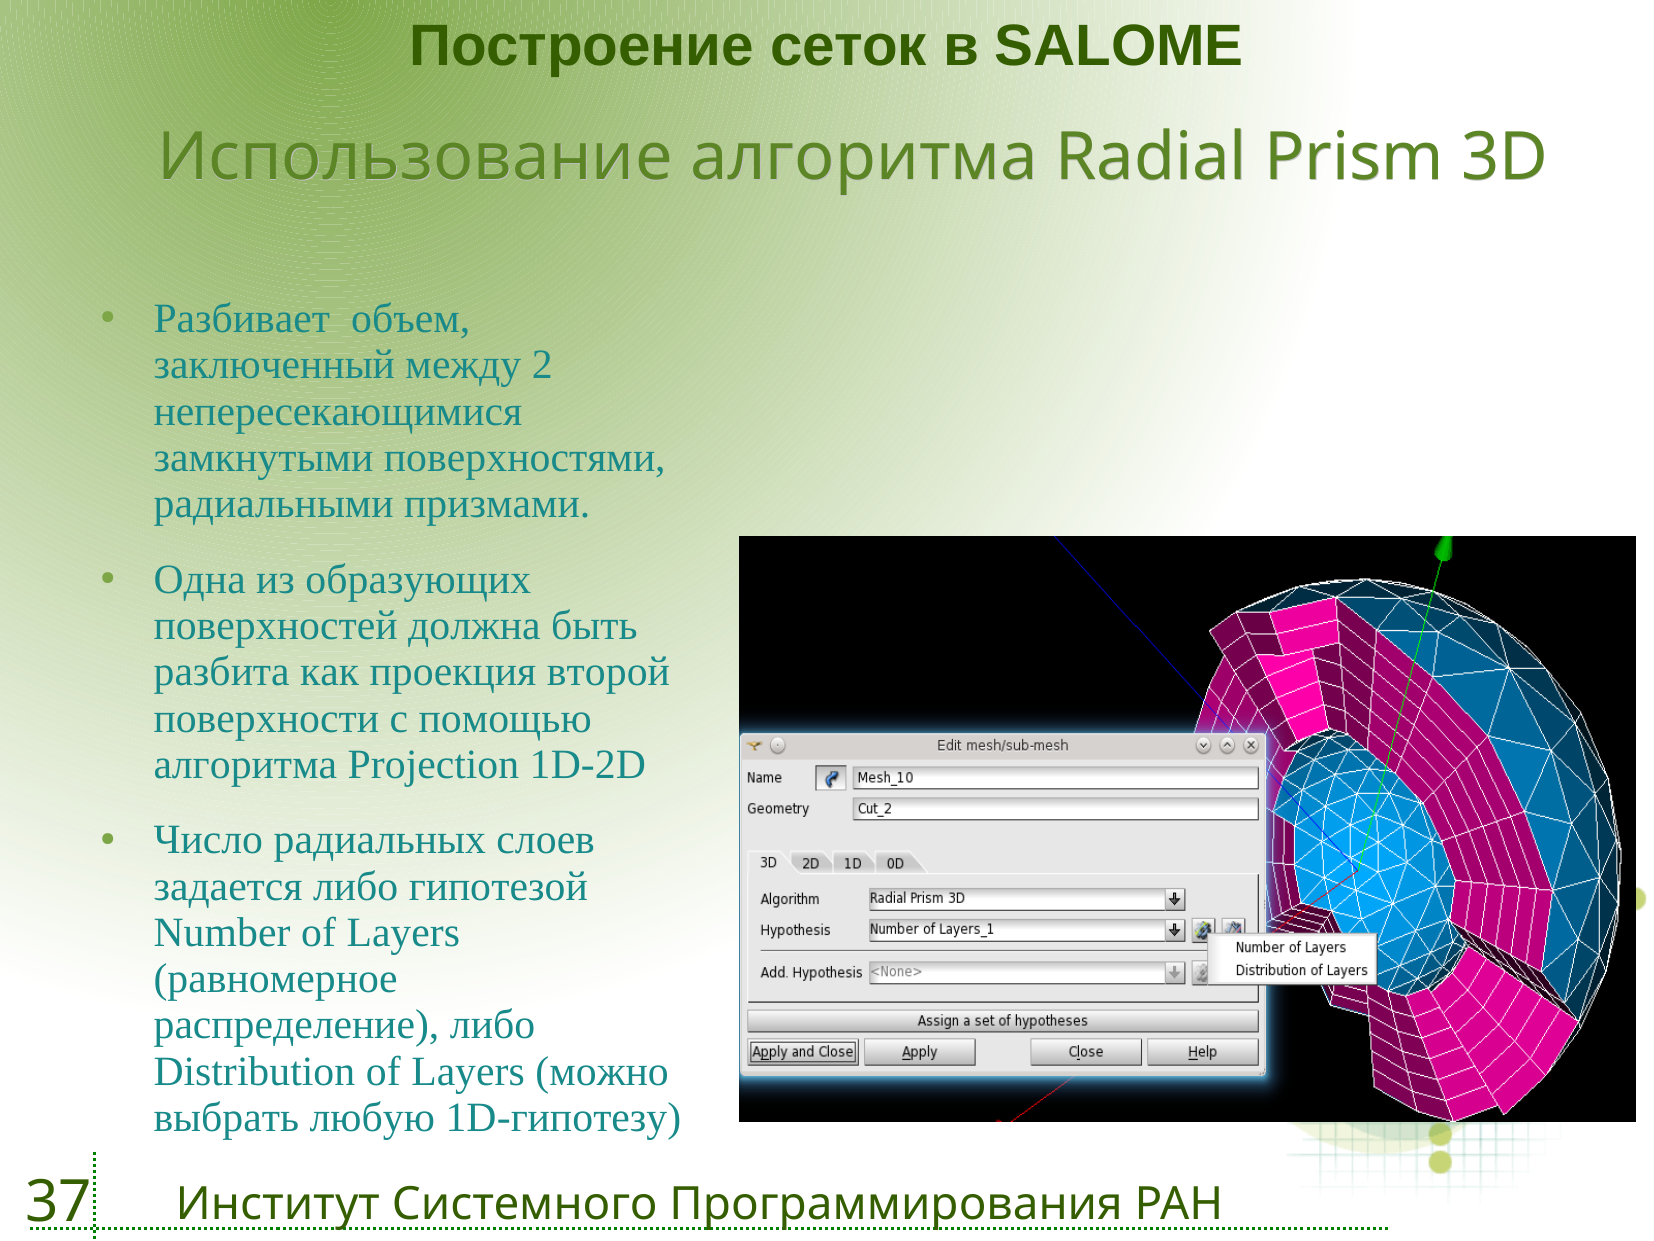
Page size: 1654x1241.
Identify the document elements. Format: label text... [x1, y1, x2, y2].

list Разбивает объем, заключенный между 2 непересекающимися замкнутыми поверхностями, радиальными призмами. Одна из образующих поверхностей должна быть разбита как проекция второй поверхности с помощью алгоритма Projection 1D-2D Число радиальных слоев задается либо гипотезой Number of Layers (равномерное распределение), либо Distribution of Layers (можно выбрать любую 1D-гипотезу) [82, 295, 686, 1141]
title Использование алгоритма Radial Prism 3D [82, 94, 1625, 213]
picture [739, 536, 1654, 1211]
